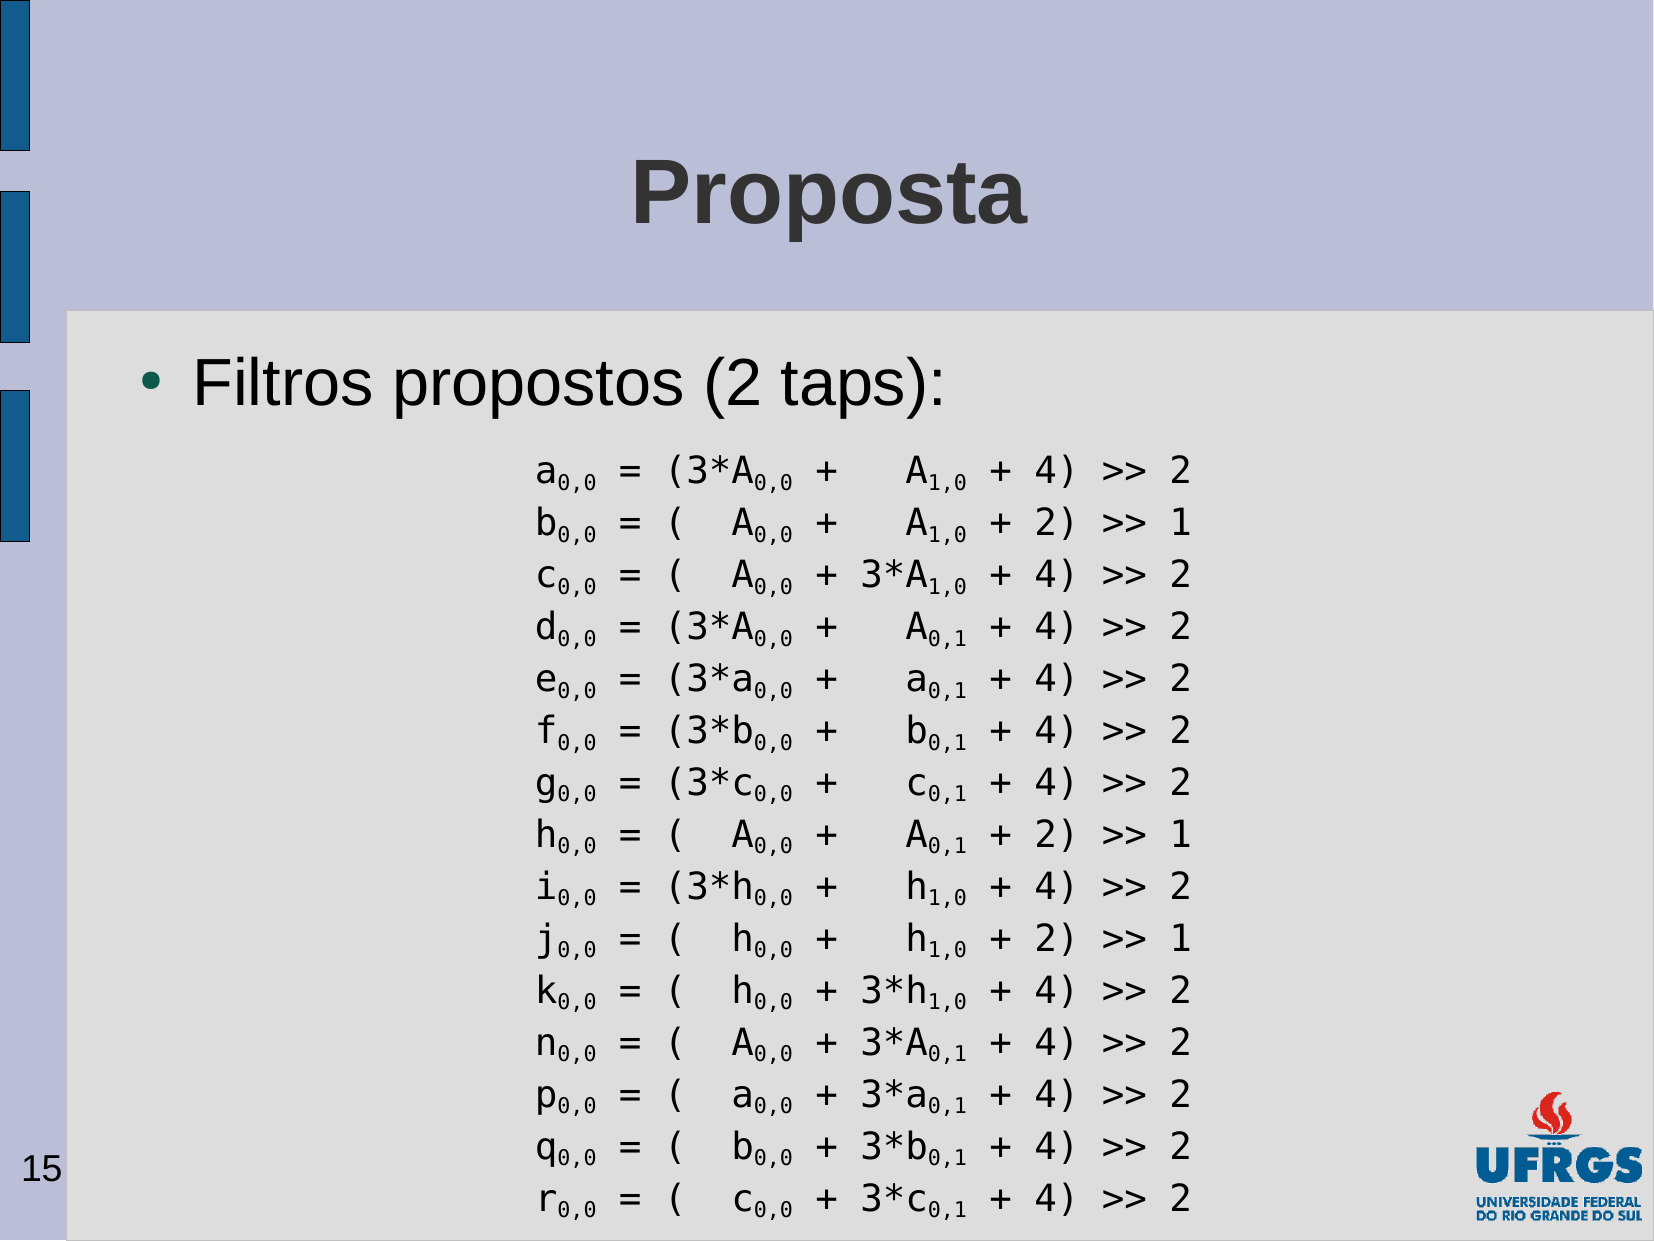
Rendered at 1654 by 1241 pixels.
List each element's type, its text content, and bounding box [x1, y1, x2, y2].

picture [1534, 1092, 1642, 1221]
title Proposta [123, 88, 1536, 296]
list Filtros propostos (2 taps): a0,0 = (3*A0,0 + A1,0 + 4) >> 2 b0,0 = ( A0,0 + A1,0 + 2) >> 1 c0,0 = ( A0,0 + 3*A1,0 + 4) >> 2 d0,0 = (3*A0,0 + A0,1 + 4) >> 2 e0,0 = (3*a0,0 + a0,1 + 4) >> 2 f0,0 = (3*b0,0 + b0,1 + 4) >> 2 g0,0 = (3*c0,0 + c0,1 + 4) >> 2 h0,0 = ( A0,0 + A0,1 + 2) >> 1 i0,0 = (3*h0,0 + h1,0 + 4) >> 2 j0,0 = ( h0,0 + h1,0 + 2) >> 1 k0,0 = ( h0,0 + 3*h1,0 + 4) >> 2 n0,0 = ( A0,0 + 3*A0,1 + 4) >> 2 p0,0 = ( a0,0 + 3*a0,1 + 4) >> 2 q0,0 = ( b0,0 + 3*b0,1 + 4) >> 2 r0,0 = ( c0,0 + 3*c0,1 + 4) >> 2 [121, 344, 1534, 1241]
